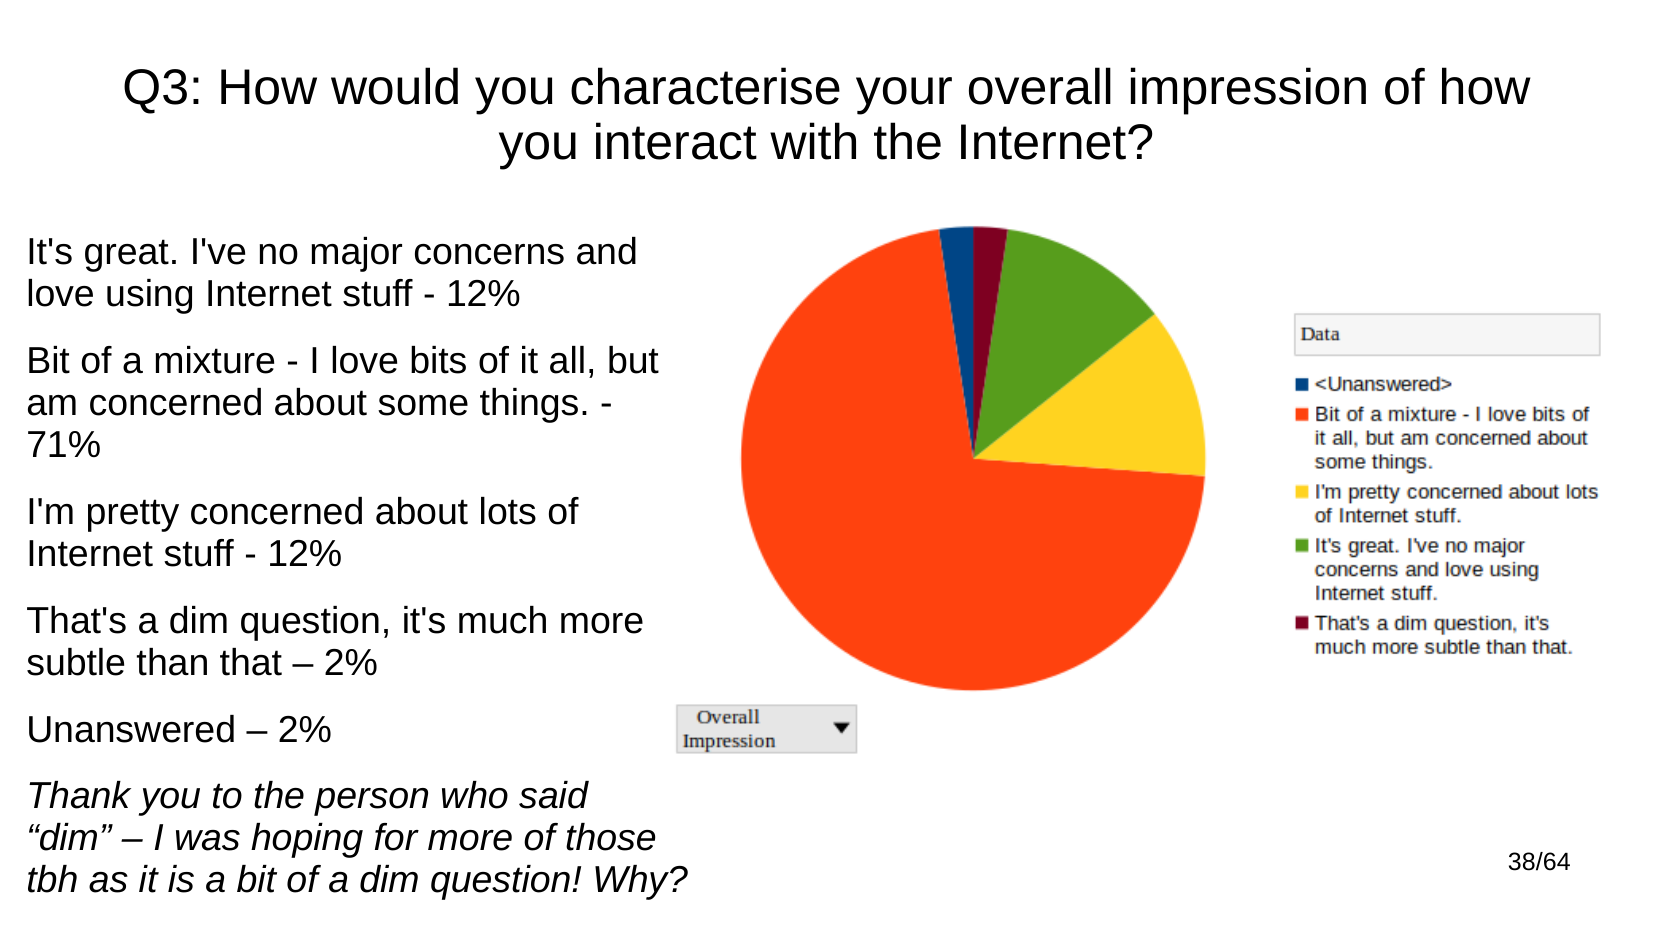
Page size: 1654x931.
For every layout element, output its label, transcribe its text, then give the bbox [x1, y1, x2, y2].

picture [659, 217, 1620, 758]
title Q3: How would you characterise your overall impression of how you interact with the Internet? [82, 37, 1571, 193]
text_box It's great. I've no major concerns and love using Internet stuff - 12% Bit of a mixture - I love bits of it all, but am concerned about some things. - 71% I'm pretty concerned about lots of Internet stuff - 12% That's a dim question, it's much more subtle than that – 2% Unanswered – 2% Thank you to the person who said “dim” – I was hoping for more of those tbh as it is a bit of a dim question! Why? [11, 223, 709, 926]
